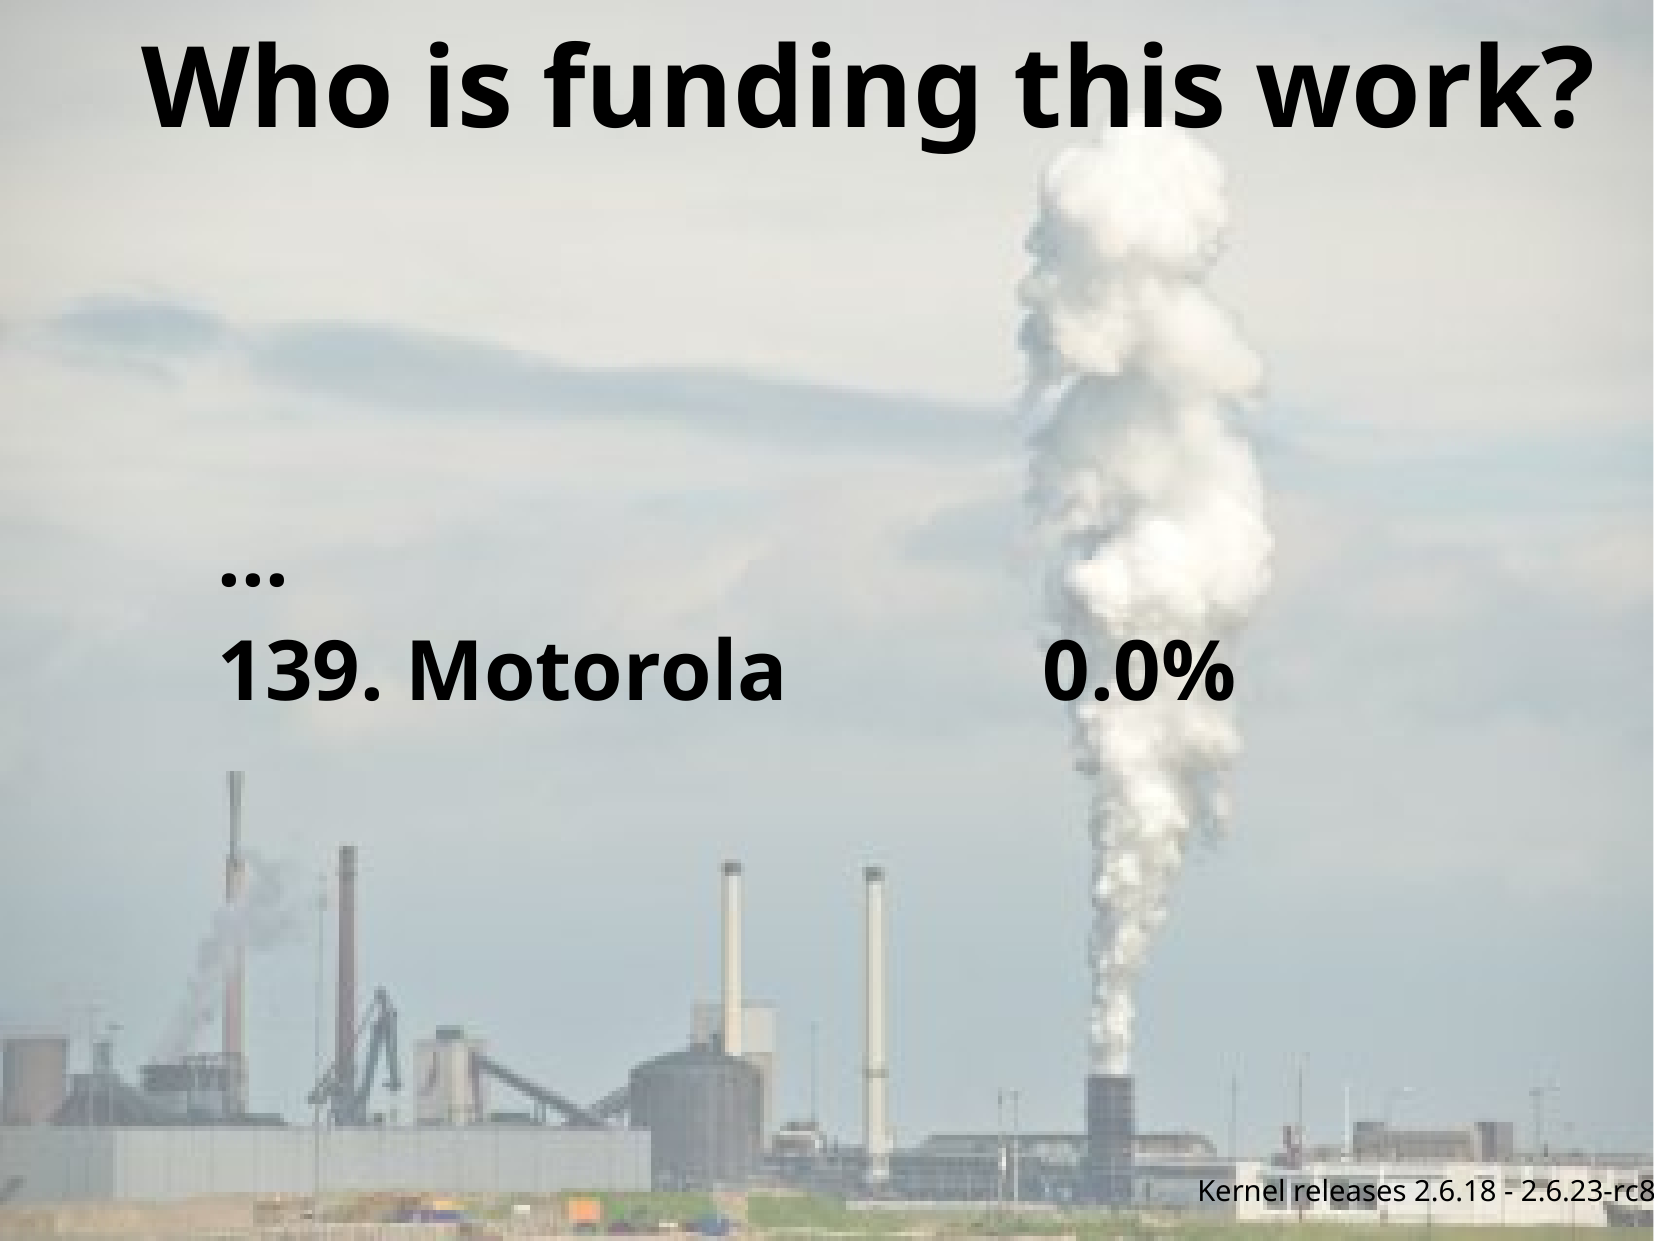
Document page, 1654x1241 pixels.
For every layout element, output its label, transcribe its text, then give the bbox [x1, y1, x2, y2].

text_box Who is funding this work? [126, 0, 1527, 151]
text_box ... 139. Motorola 0.0% [202, 150, 1253, 765]
text_box Kernel releases 2.6.18 - 2.6.23-rc8 [1182, 1162, 1651, 1213]
picture [0, 0, 1654, 1241]
